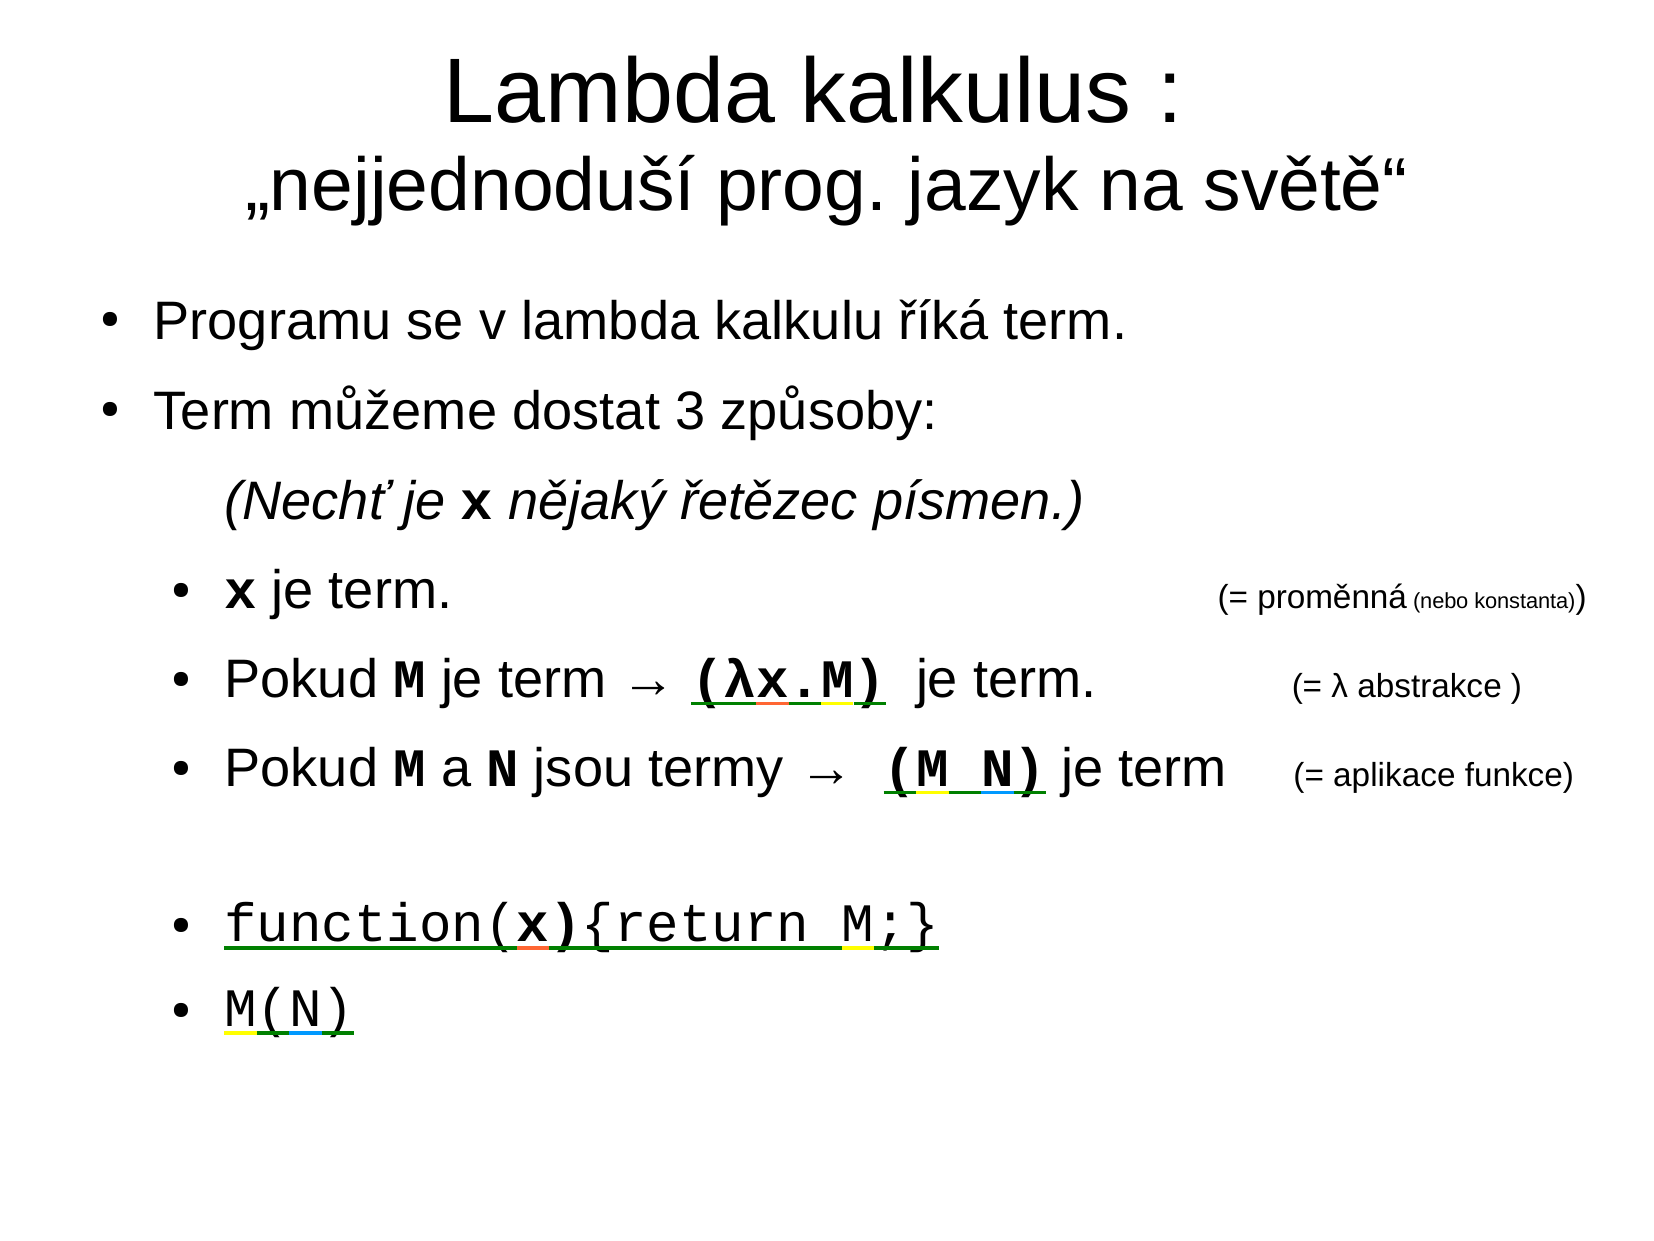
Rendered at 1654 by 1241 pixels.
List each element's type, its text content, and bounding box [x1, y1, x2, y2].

title Lambda kalkulus : „nejjednoduší prog. jazyk na světě“ [0, 29, 1654, 237]
list Programu se v lambda kalkulu říká term. Term můžeme dostat 3 způsoby: (Nechť je x nějaký řetězec písmen.) x je term. (= proměnná (nebo konstanta)) Pokud M je term → (λx.M) je term. (= λ abstrakce ) Pokud M a N jsou termy → (M N) je term (= aplikace funkce) function(x){return M;} M(N) [82, 290, 1654, 1182]
